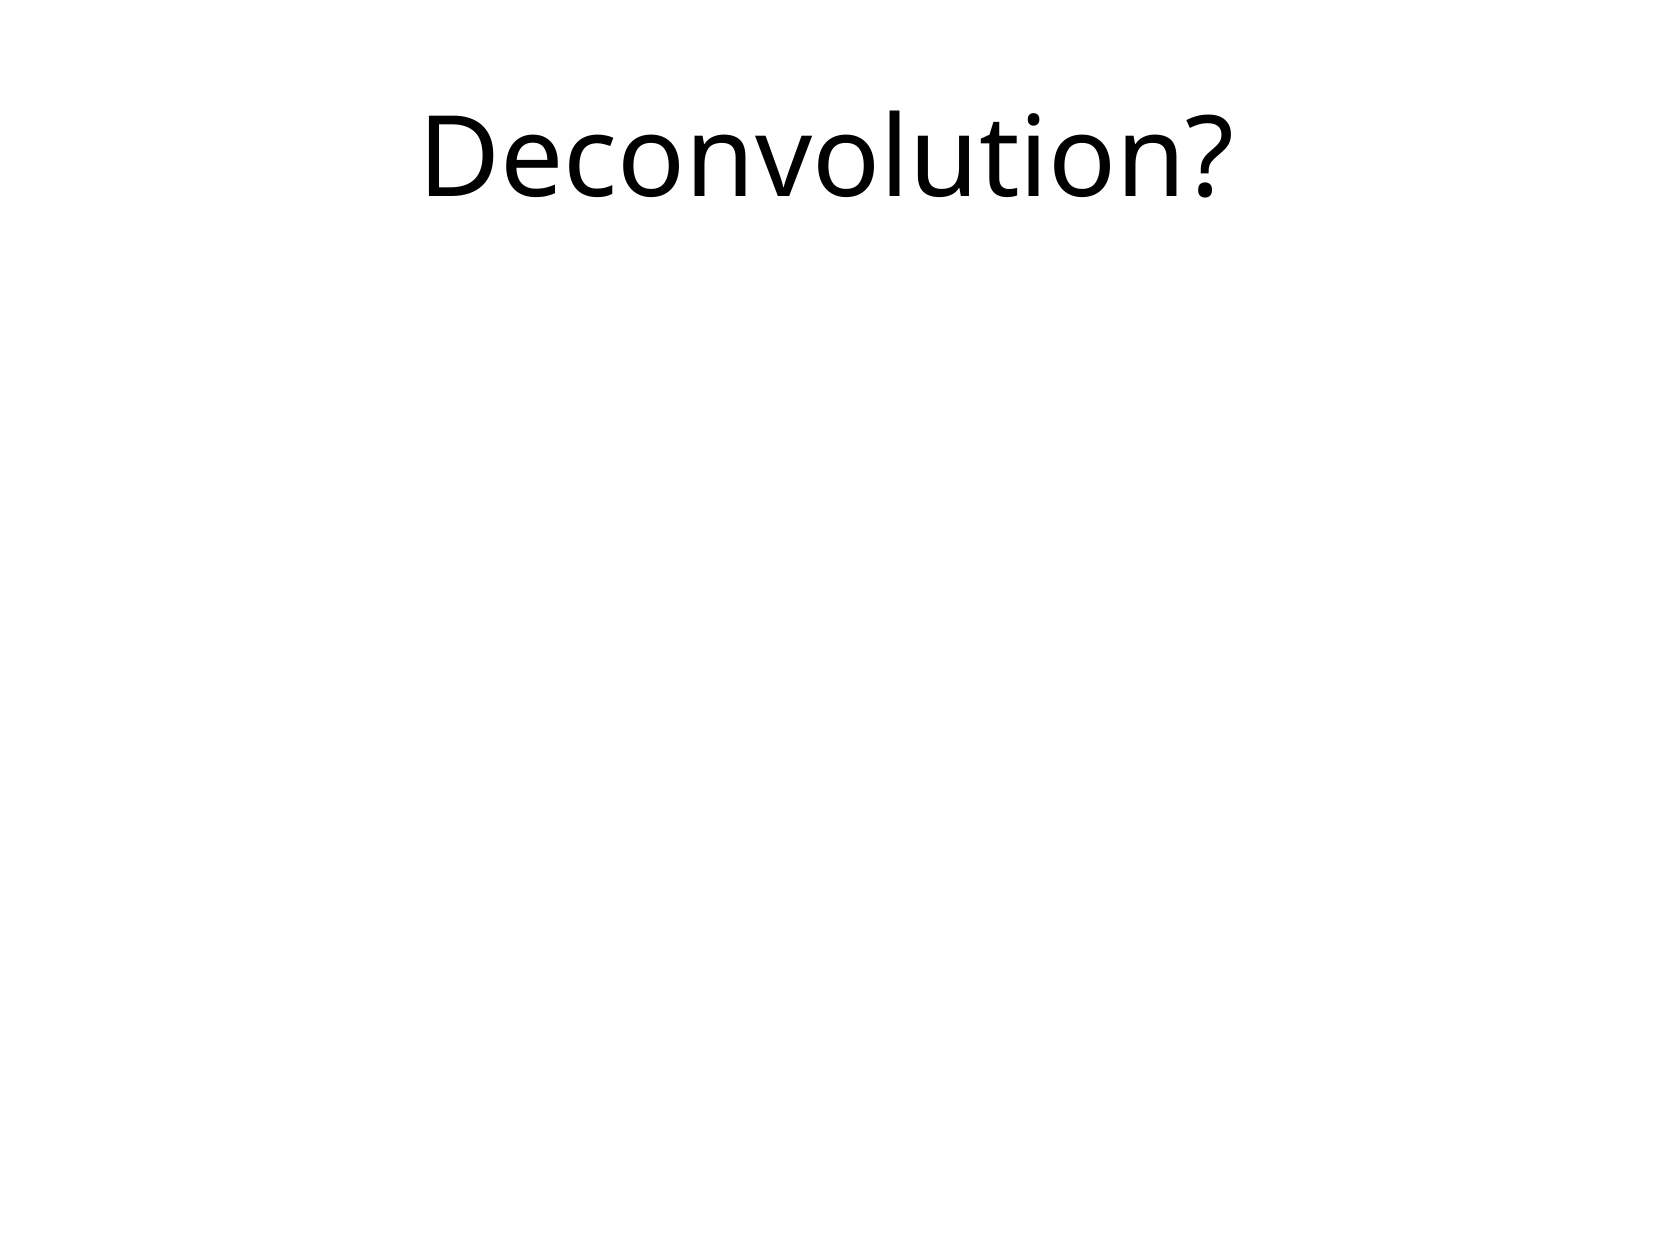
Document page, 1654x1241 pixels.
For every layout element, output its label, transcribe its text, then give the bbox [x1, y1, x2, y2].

title Deconvolution? [82, 49, 1571, 257]
